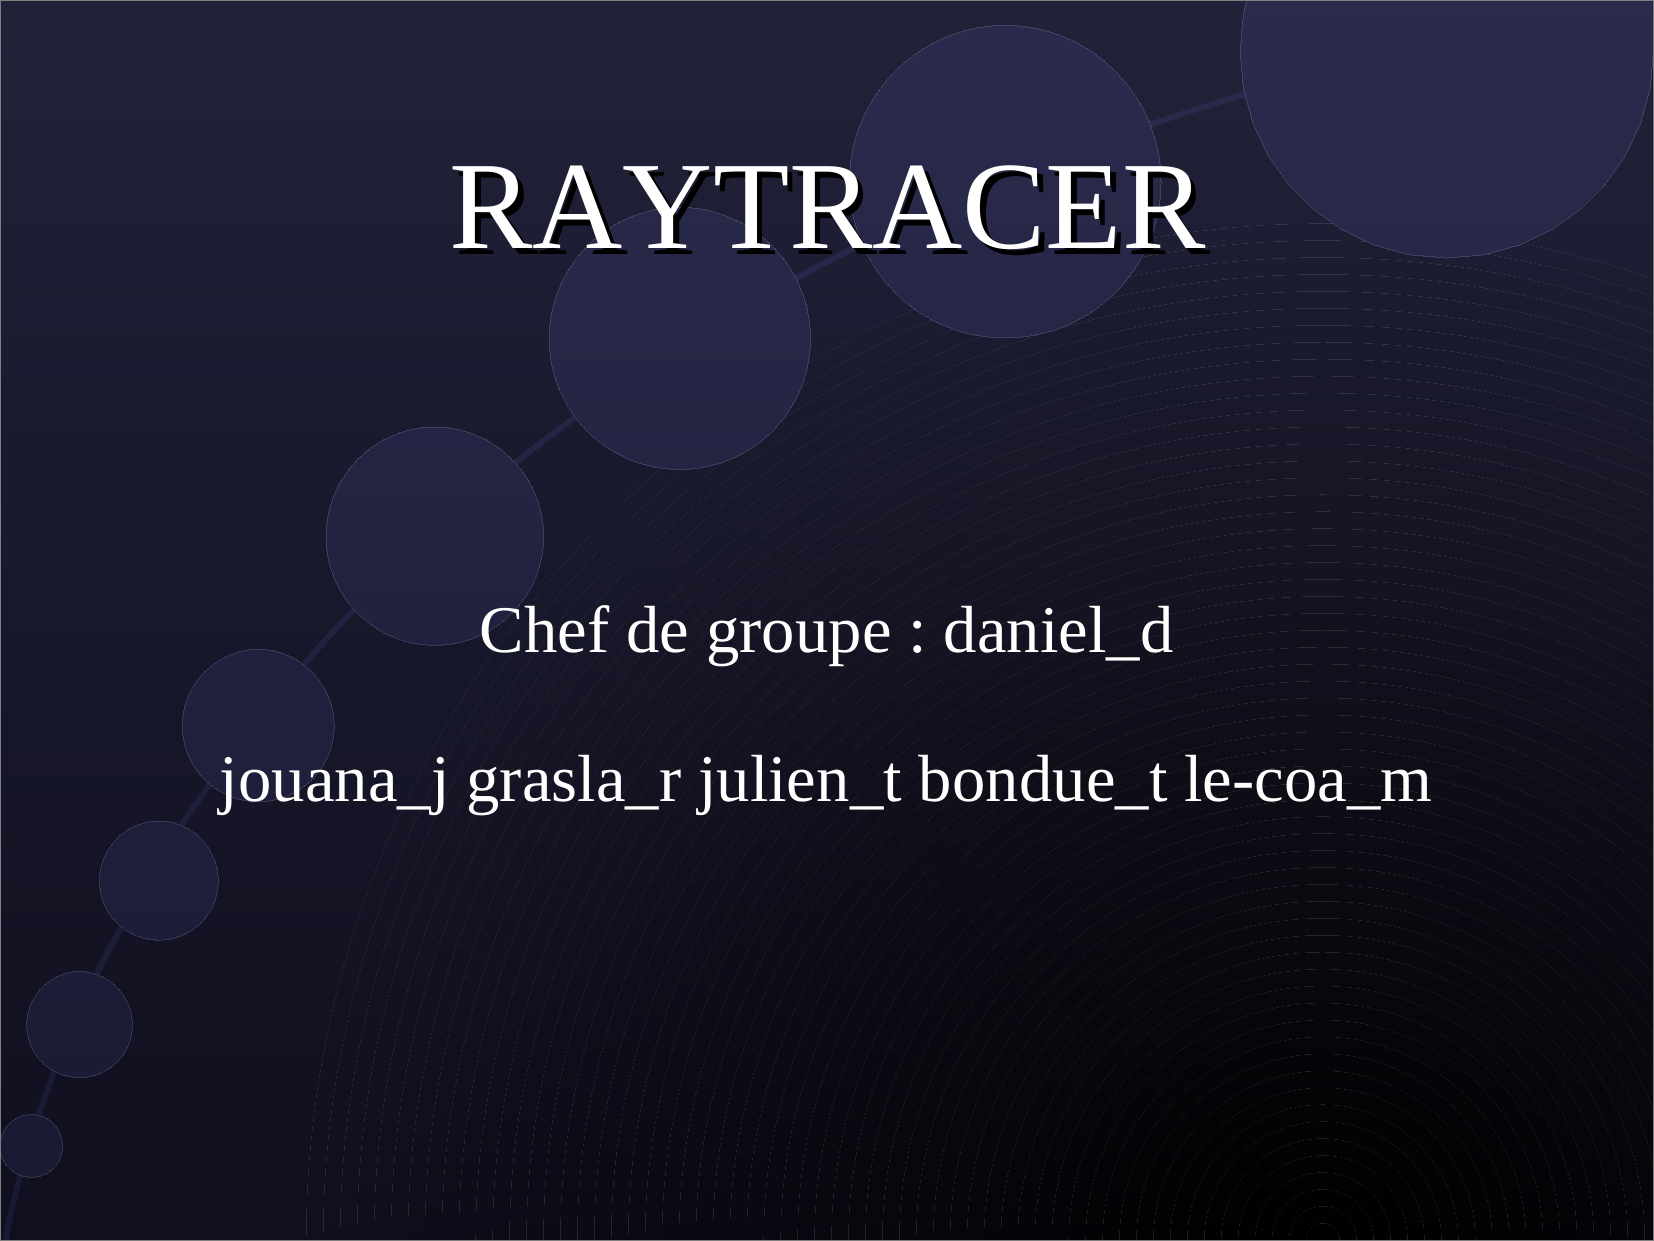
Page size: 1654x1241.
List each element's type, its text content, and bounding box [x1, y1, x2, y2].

title RAYTRACER [121, 102, 1534, 310]
subtitle Chef de groupe : daniel_d jouana_j grasla_r julien_t bondue_t le-coa_m [121, 344, 1534, 1065]
